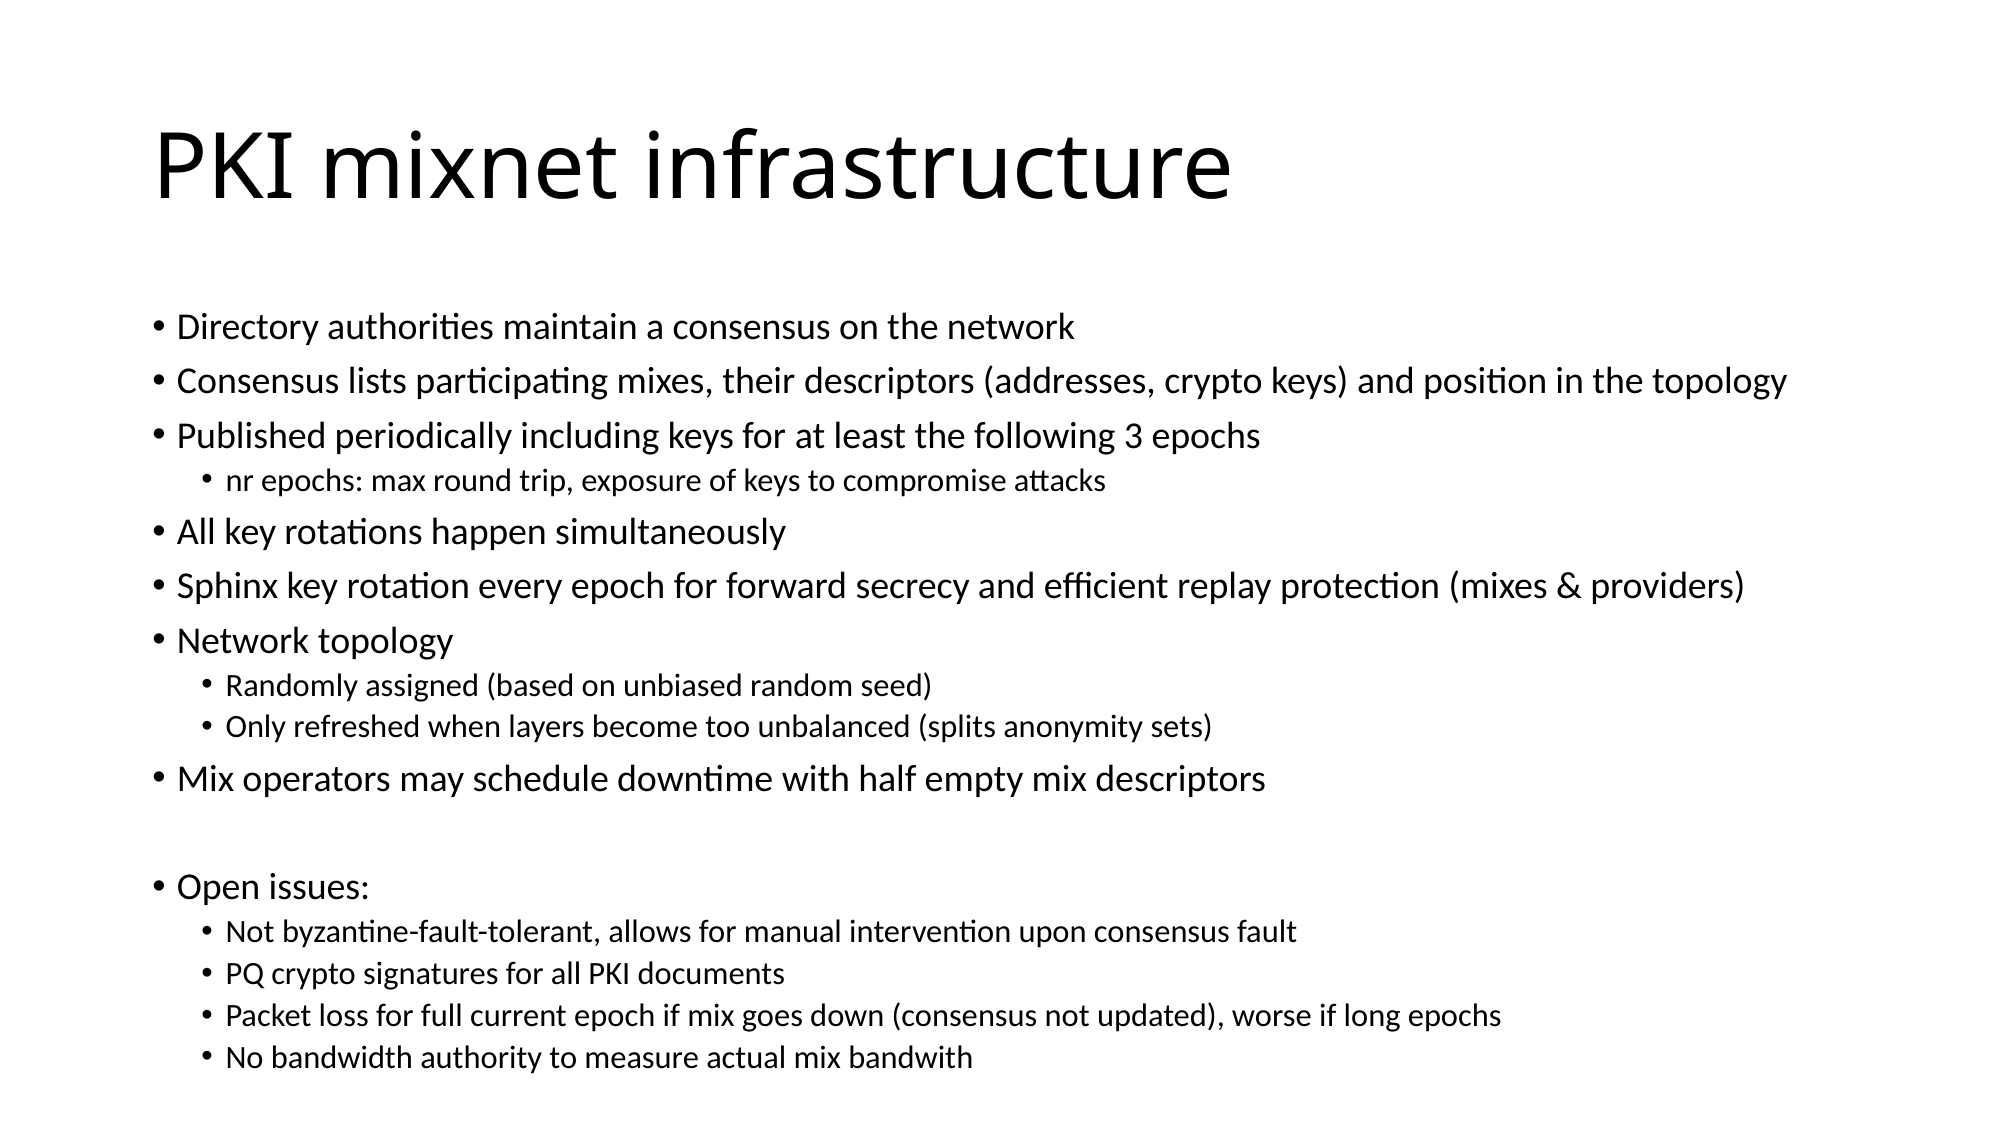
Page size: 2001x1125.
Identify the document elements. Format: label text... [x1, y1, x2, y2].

title PKI mixnet infrastructure [137, 59, 1863, 278]
list Directory authorities maintain a consensus on the network Consensus lists participating mixes, their descriptors (addresses, crypto keys) and position in the topology Published periodically including keys for at least the following 3 epochs nr epochs: max round trip, exposure of keys to compromise attacks All key rotations happen simultaneously Sphinx key rotation every epoch for forward secrecy and efficient replay protection (mixes & providers) Network topology Randomly assigned (based on unbiased random seed) Only refreshed when layers become too unbalanced (splits anonymity sets) Mix operators may schedule downtime with half empty mix descriptors Open issues: Not byzantine-fault-tolerant, allows for manual intervention upon consensus fault PQ crypto signatures for all PKI documents Packet loss for full current epoch if mix goes down (consensus not updated), worse if long epochs No bandwidth authority to measure actual mix bandwith [137, 299, 1863, 1097]
